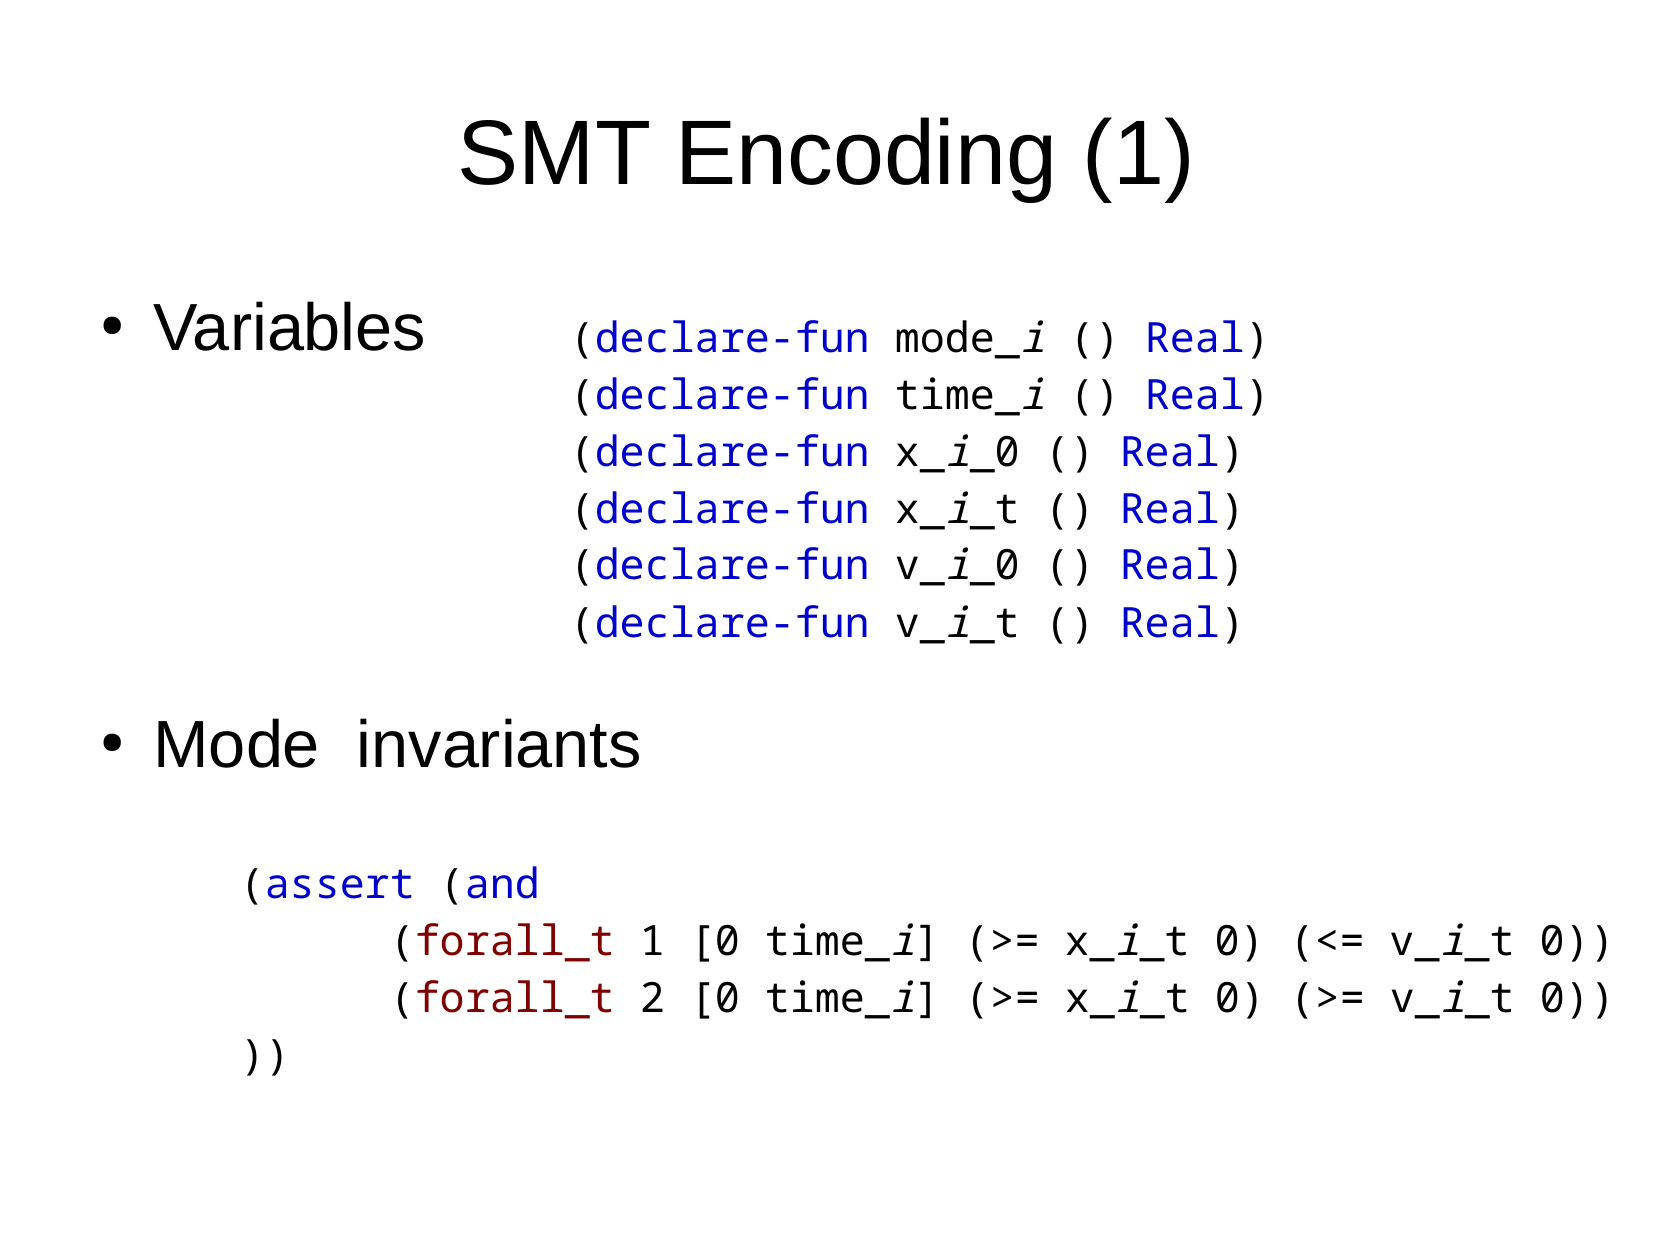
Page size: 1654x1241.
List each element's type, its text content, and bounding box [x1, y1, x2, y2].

list Variables Mode invariants [82, 290, 1571, 1010]
text_box (declare-fun mode_i () Real) (declare-fun time_i () Real) (declare-fun x_i_0 () Real) (declare-fun x_i_t () Real) (declare-fun v_i_0 () Real) (declare-fun v_i_t () Real) [555, 300, 1366, 761]
text_box (assert (and (forall_t 1 [0 time_i] (>= x_i_t 0) (<= v_i_t 0)) (forall_t 2 [0 time_i] (>= x_i_t 0) (>= v_i_t 0)) )) [225, 846, 1483, 1085]
title SMT Encoding (1) [82, 49, 1571, 257]
